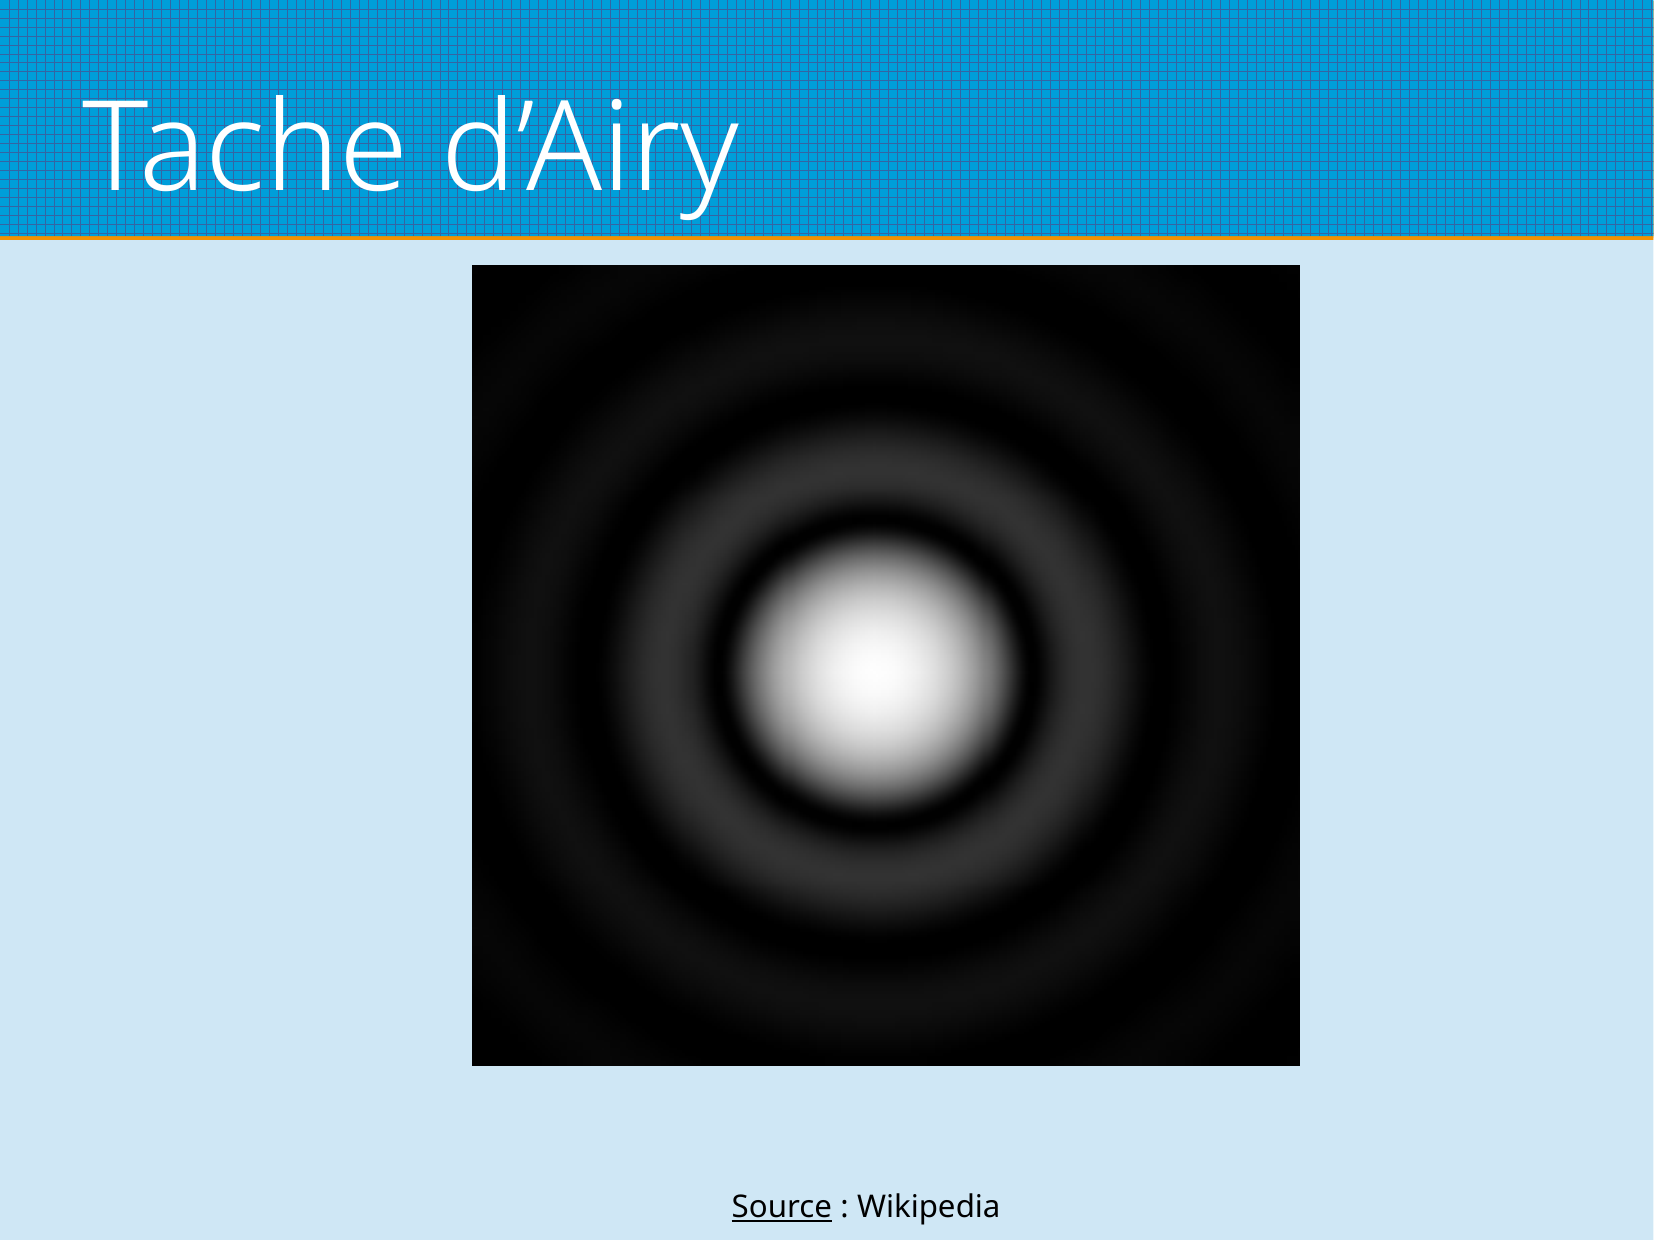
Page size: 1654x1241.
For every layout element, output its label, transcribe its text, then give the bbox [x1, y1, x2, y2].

picture [472, 265, 1300, 1066]
text_box Source : Wikipedia [725, 1179, 1654, 1232]
title Tache d’Airy [82, 19, 1571, 227]
